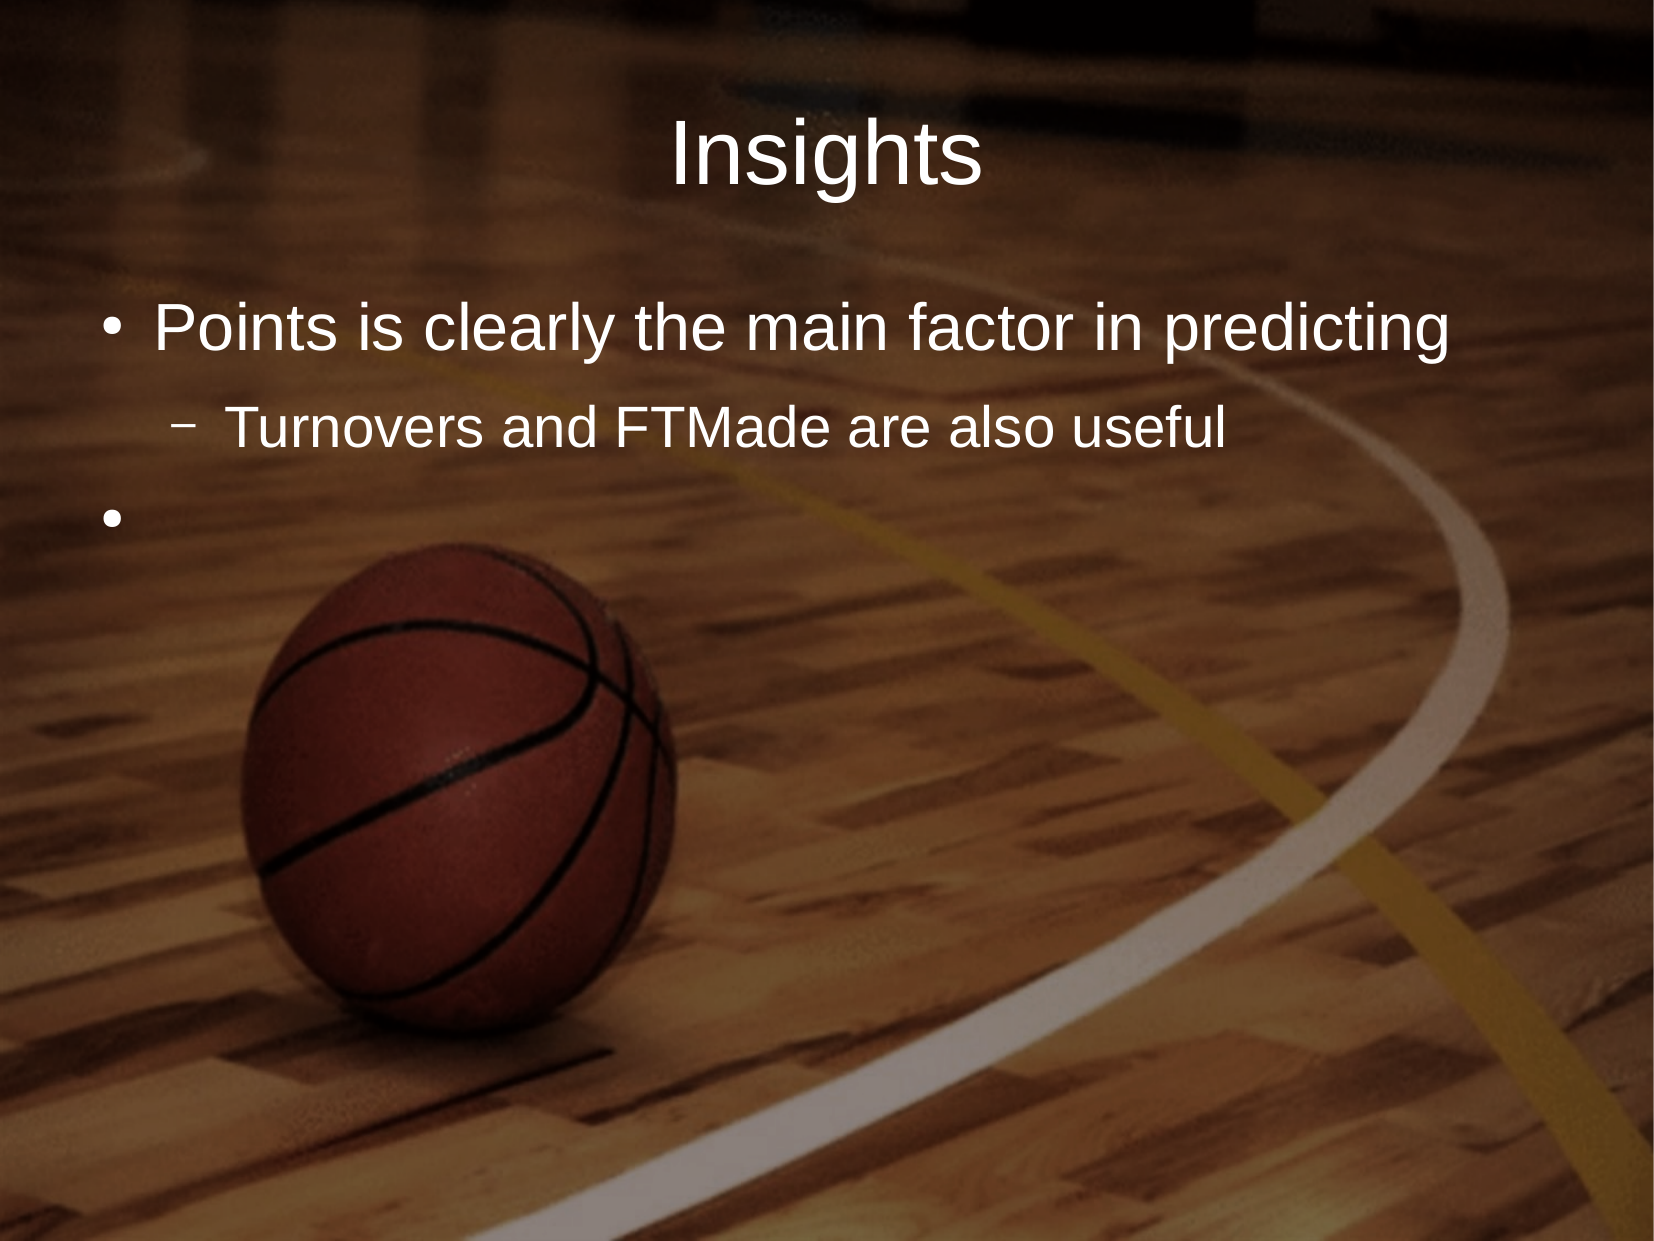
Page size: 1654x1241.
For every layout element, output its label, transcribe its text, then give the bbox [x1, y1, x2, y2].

title Insights [82, 49, 1571, 257]
list Points is clearly the main factor in predicting Turnovers and FTMade are also useful [82, 290, 1571, 1010]
